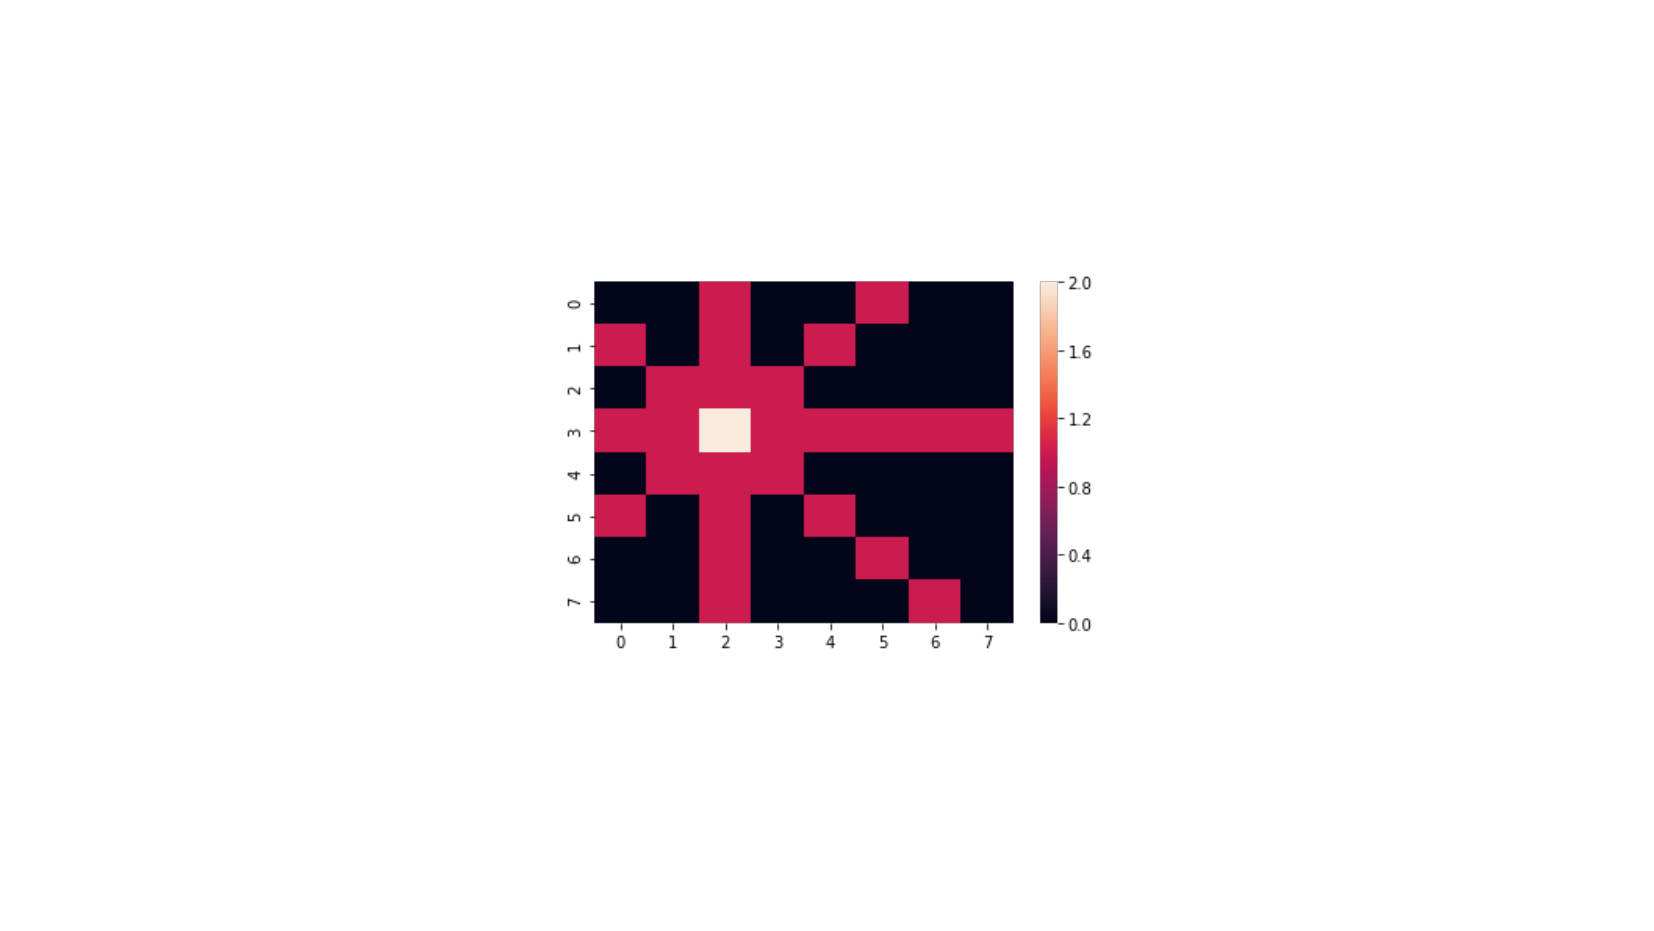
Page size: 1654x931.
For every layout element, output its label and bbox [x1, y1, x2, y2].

picture [557, 266, 1103, 661]
